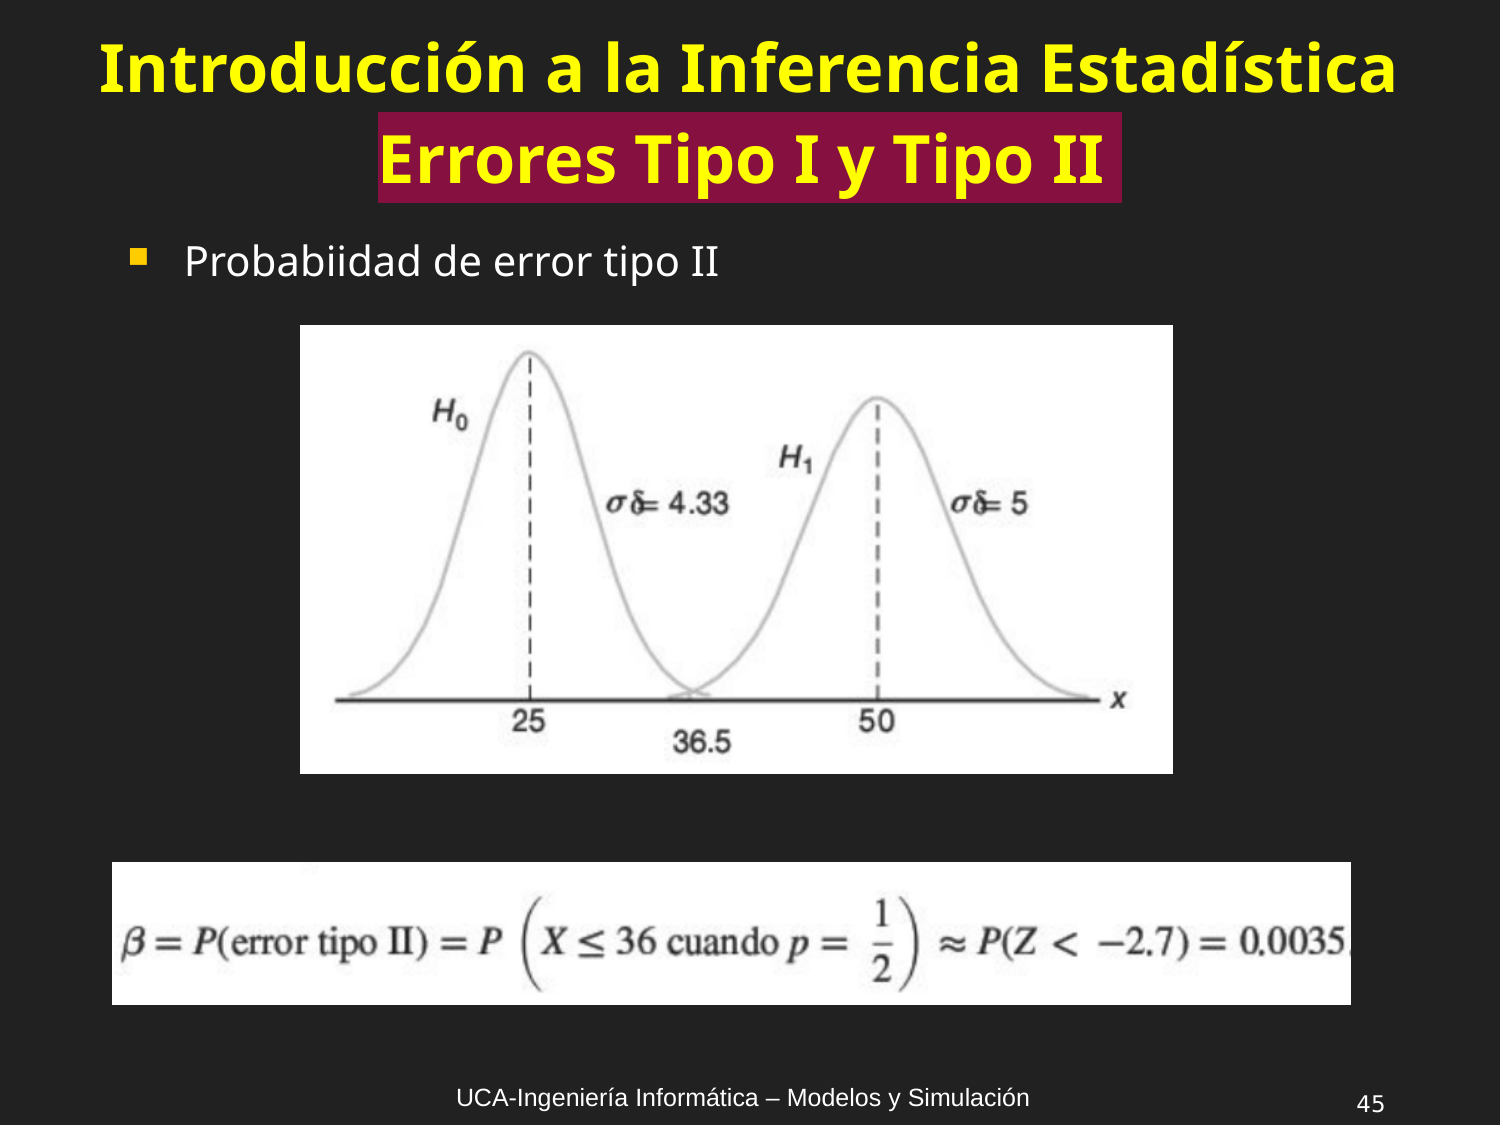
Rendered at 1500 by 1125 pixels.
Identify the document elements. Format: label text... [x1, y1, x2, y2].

picture [300, 325, 1173, 774]
list Probabiidad de error tipo II [112, 232, 1463, 1051]
title Introducción a la Inferencia Estadística Errores Tipo I y Tipo II [75, 37, 1426, 188]
picture [112, 862, 1351, 1005]
